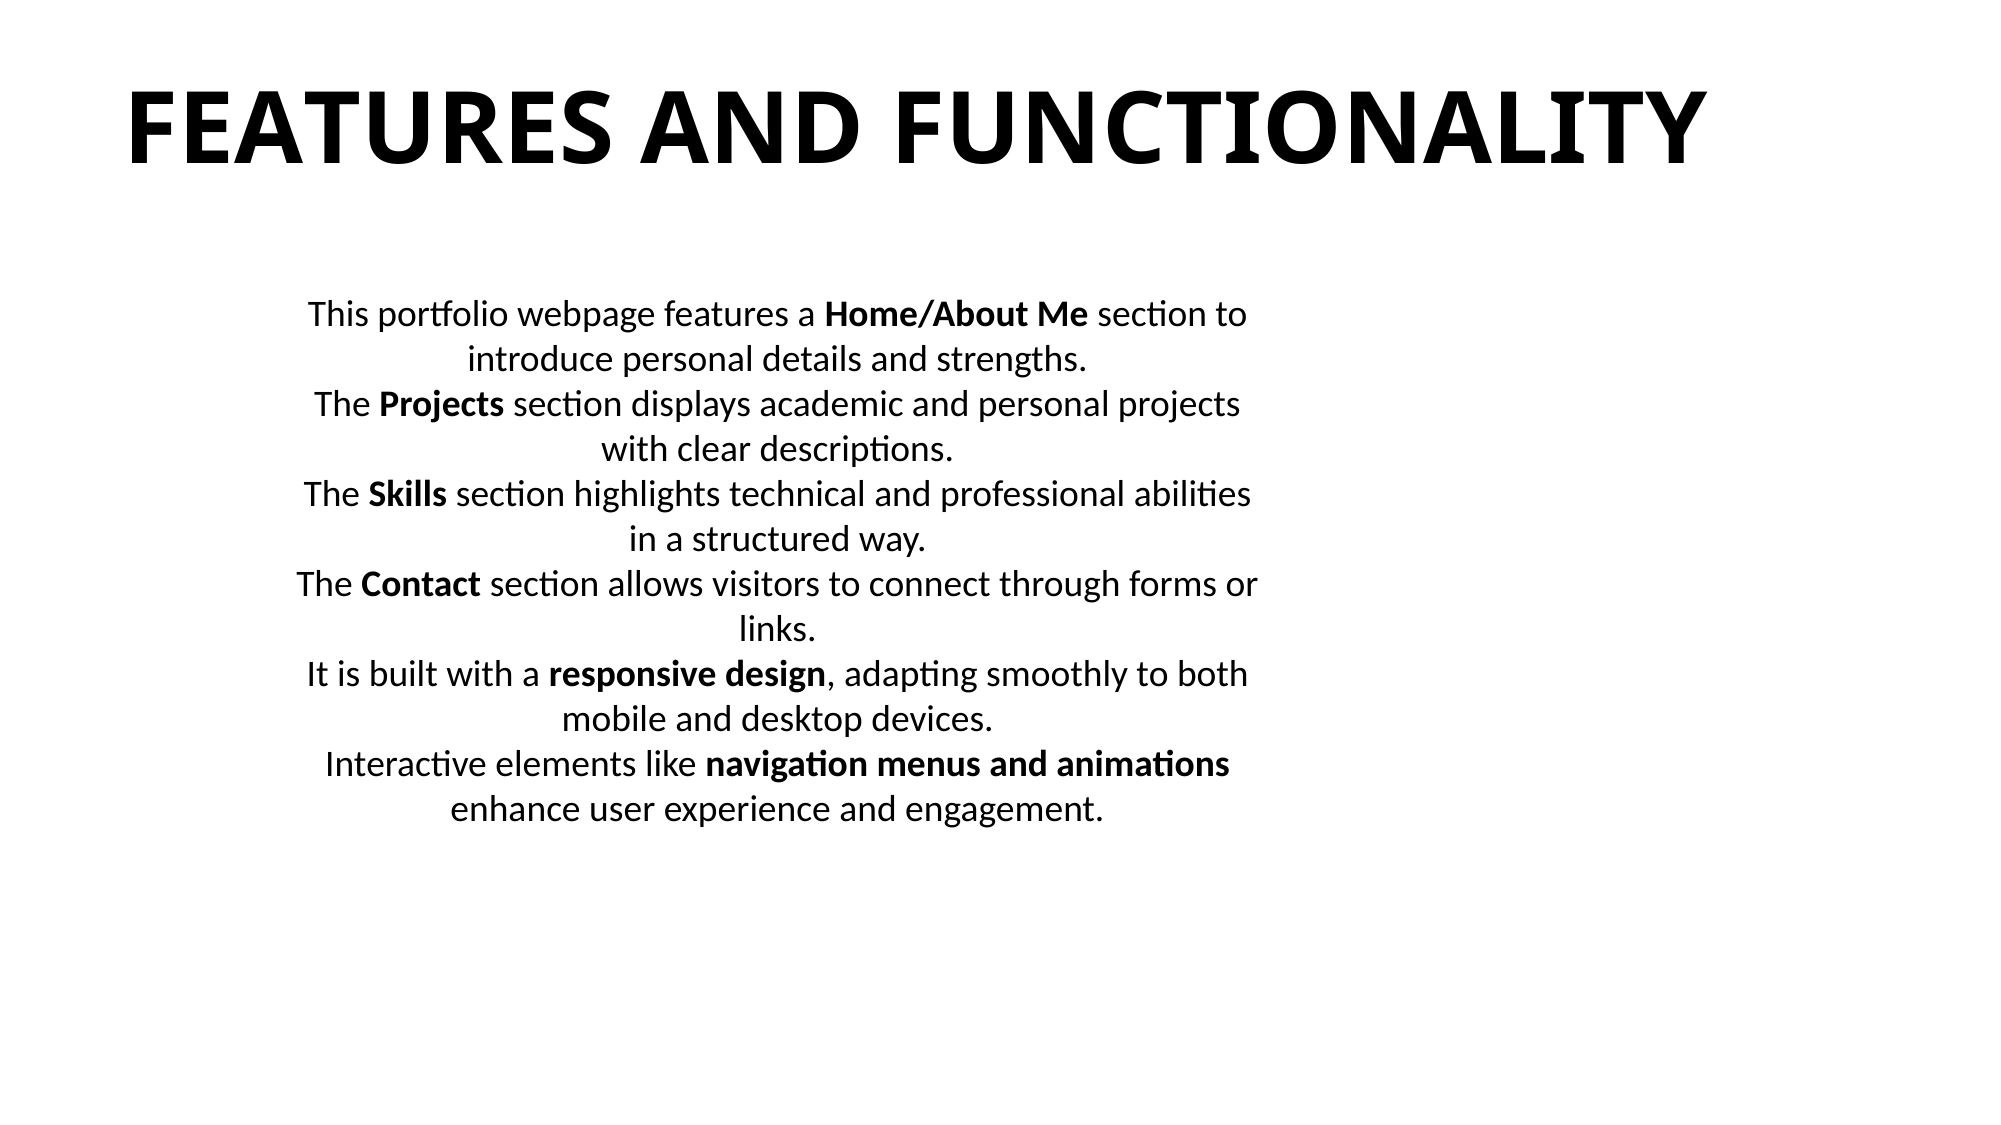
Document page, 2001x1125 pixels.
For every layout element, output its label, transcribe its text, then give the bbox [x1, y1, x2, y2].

title FEATURES AND FUNCTIONALITY [123, 63, 1877, 188]
text_box This portfolio webpage features a Home/About Me section to introduce personal details and strengths. The Projects section displays academic and personal projects with clear descriptions. The Skills section highlights technical and professional abilities in a structured way. The Contact section allows visitors to connect through forms or links. It is built with a responsive design, adapting smoothly to both mobile and desktop devices. Interactive elements like navigation menus and animations enhance user experience and engagement. [277, 191, 1279, 934]
